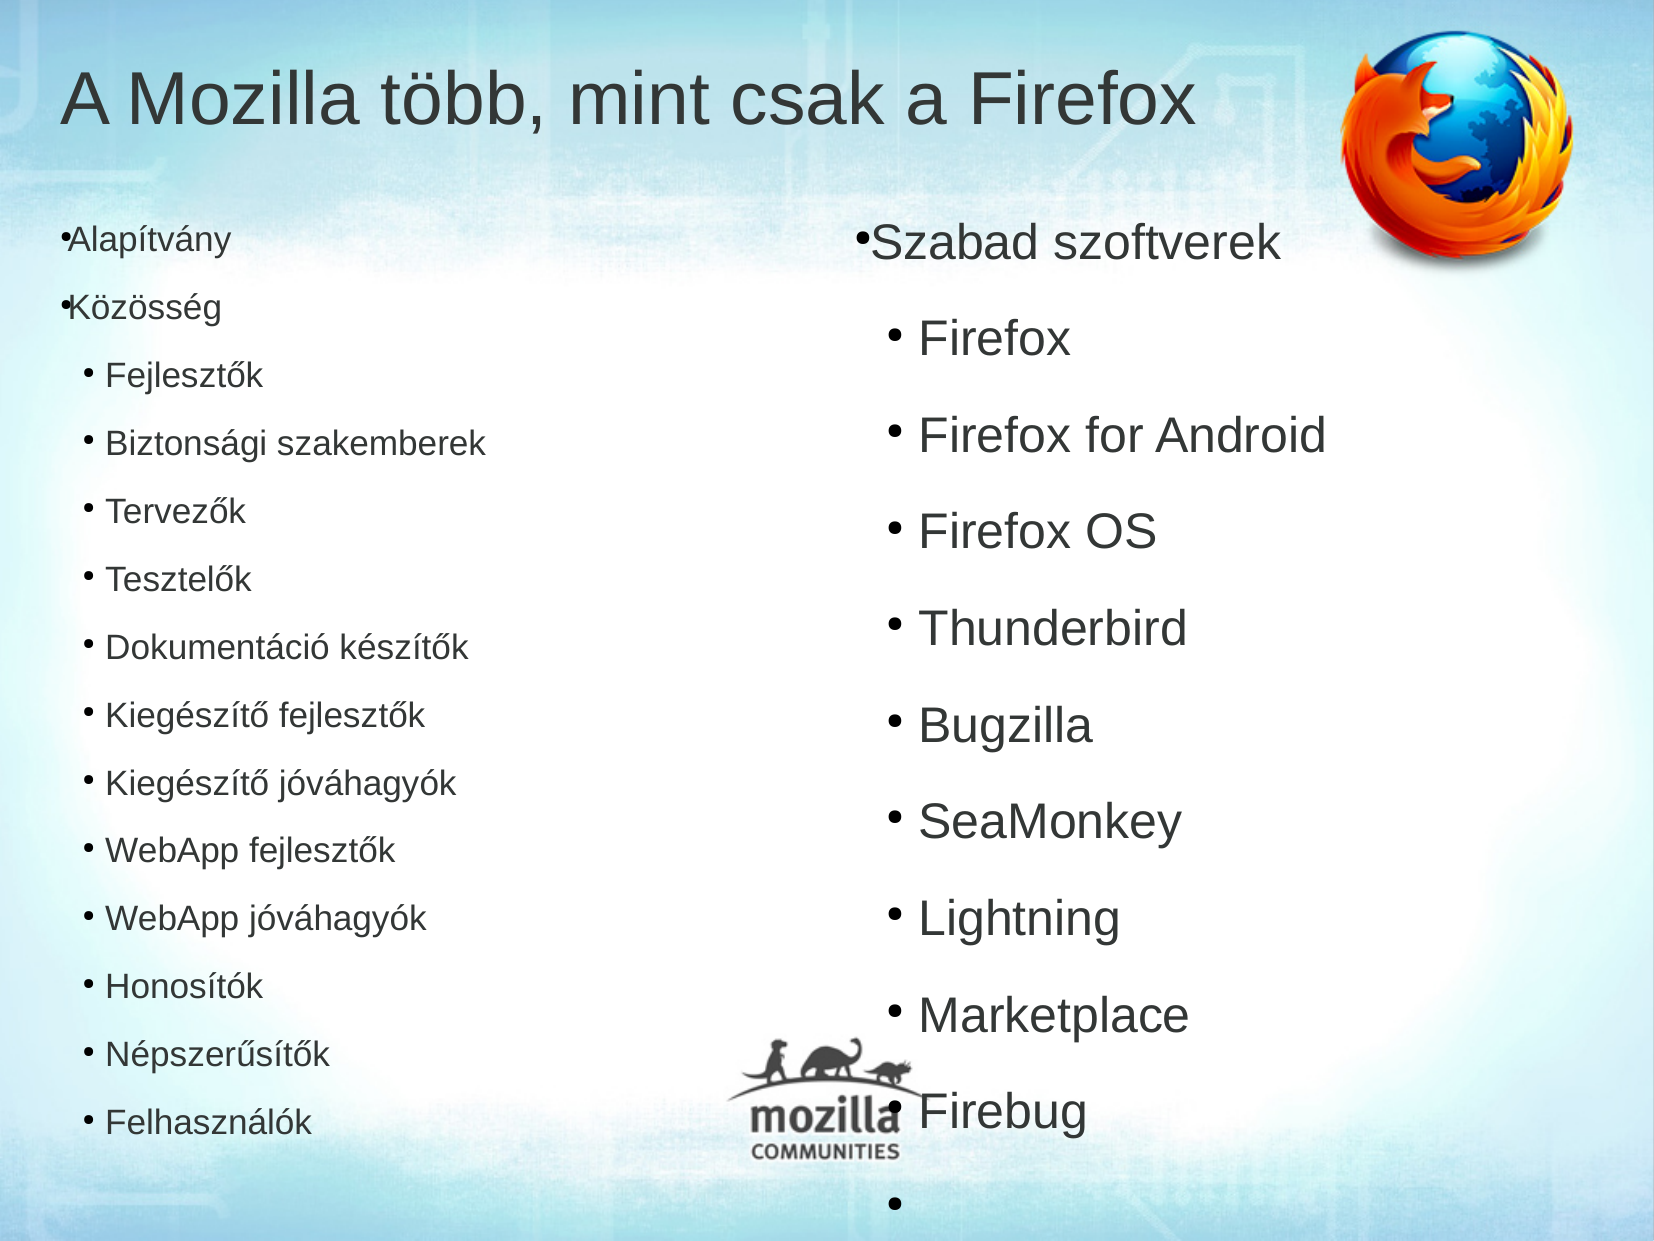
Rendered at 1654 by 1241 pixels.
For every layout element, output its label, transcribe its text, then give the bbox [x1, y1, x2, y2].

title A Mozilla több, mint csak a Firefox [51, 0, 1323, 189]
list Szabad szoftverek Firefox Firefox for Android Firefox OS Thunderbird Bugzilla SeaMonkey Lightning Marketplace Firebug [845, 200, 1603, 1148]
picture [0, 0, 1654, 1241]
list Alapítvány Közösség Fejlesztők Biztonsági szakemberek Tervezők Tesztelők Dokumentáció készítők Kiegészítő fejlesztők Kiegészítő jóváhagyók WebApp fejlesztők WebApp jóváhagyók Honosítók Népszerűsítők Felhasználók [51, 200, 809, 1158]
